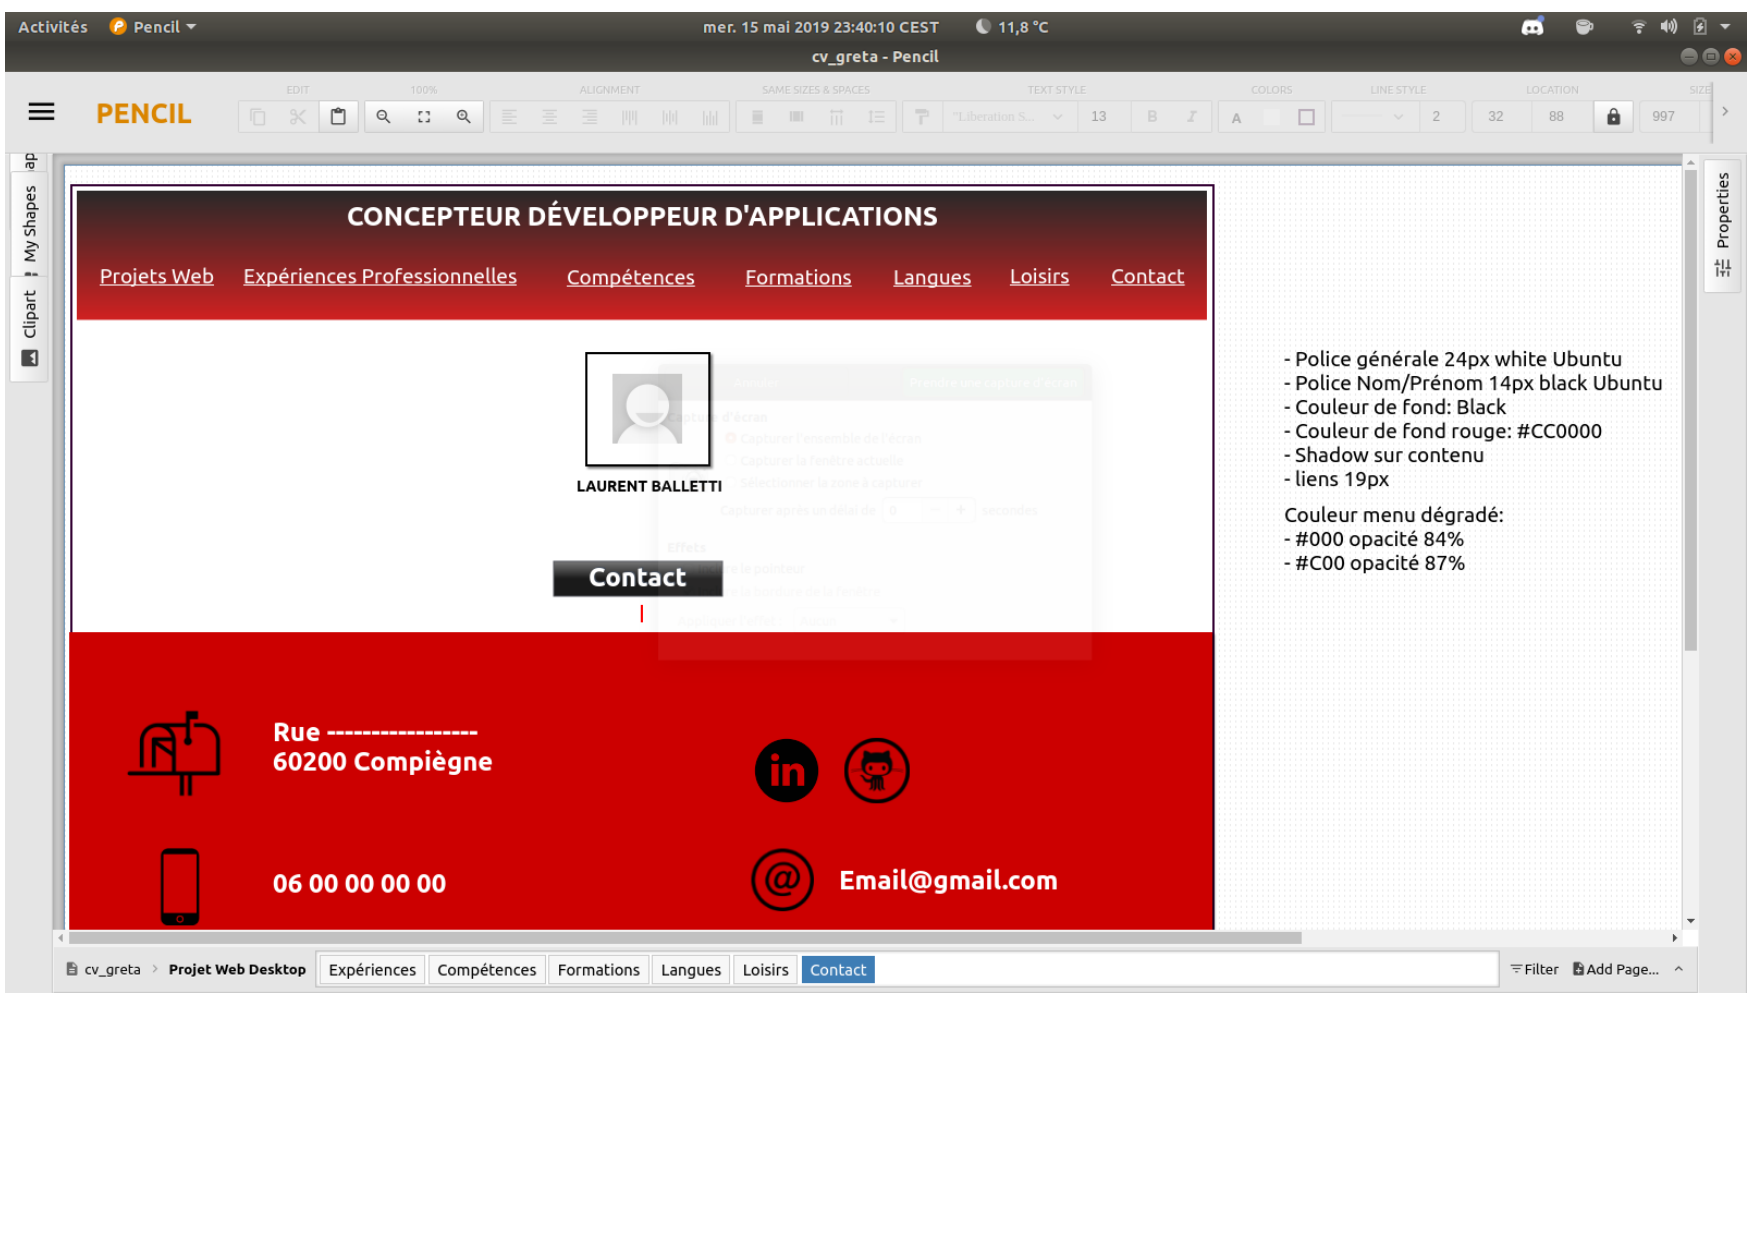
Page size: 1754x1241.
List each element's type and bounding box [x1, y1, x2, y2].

picture [5, 12, 1747, 993]
